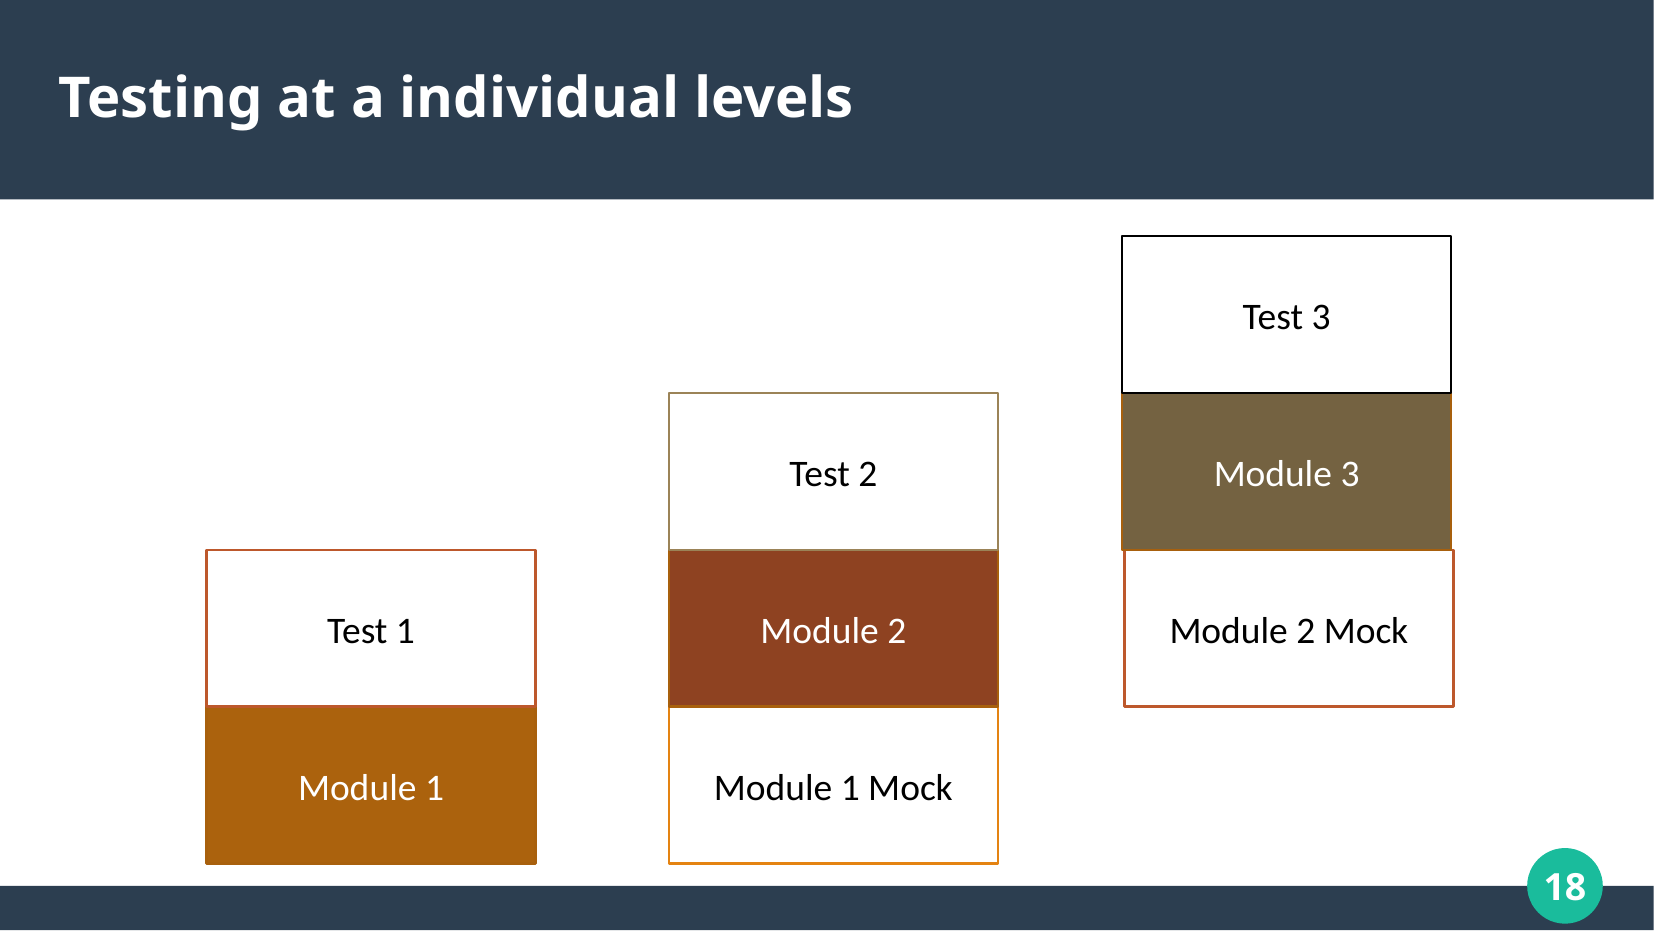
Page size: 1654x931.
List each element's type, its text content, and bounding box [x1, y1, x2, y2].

text_box Test 1 [206, 549, 536, 707]
text_box Test 2 [668, 393, 998, 550]
text_box Module 1 [206, 707, 536, 864]
text_box Module 2 Mock [1124, 549, 1454, 707]
text_box Module 1 Mock [668, 707, 998, 864]
text_box Test 3 [1122, 236, 1452, 393]
text_box Module 3 [1122, 393, 1452, 550]
title Testing at a individual levels [59, 37, 1595, 155]
text_box Module 2 [668, 550, 998, 707]
